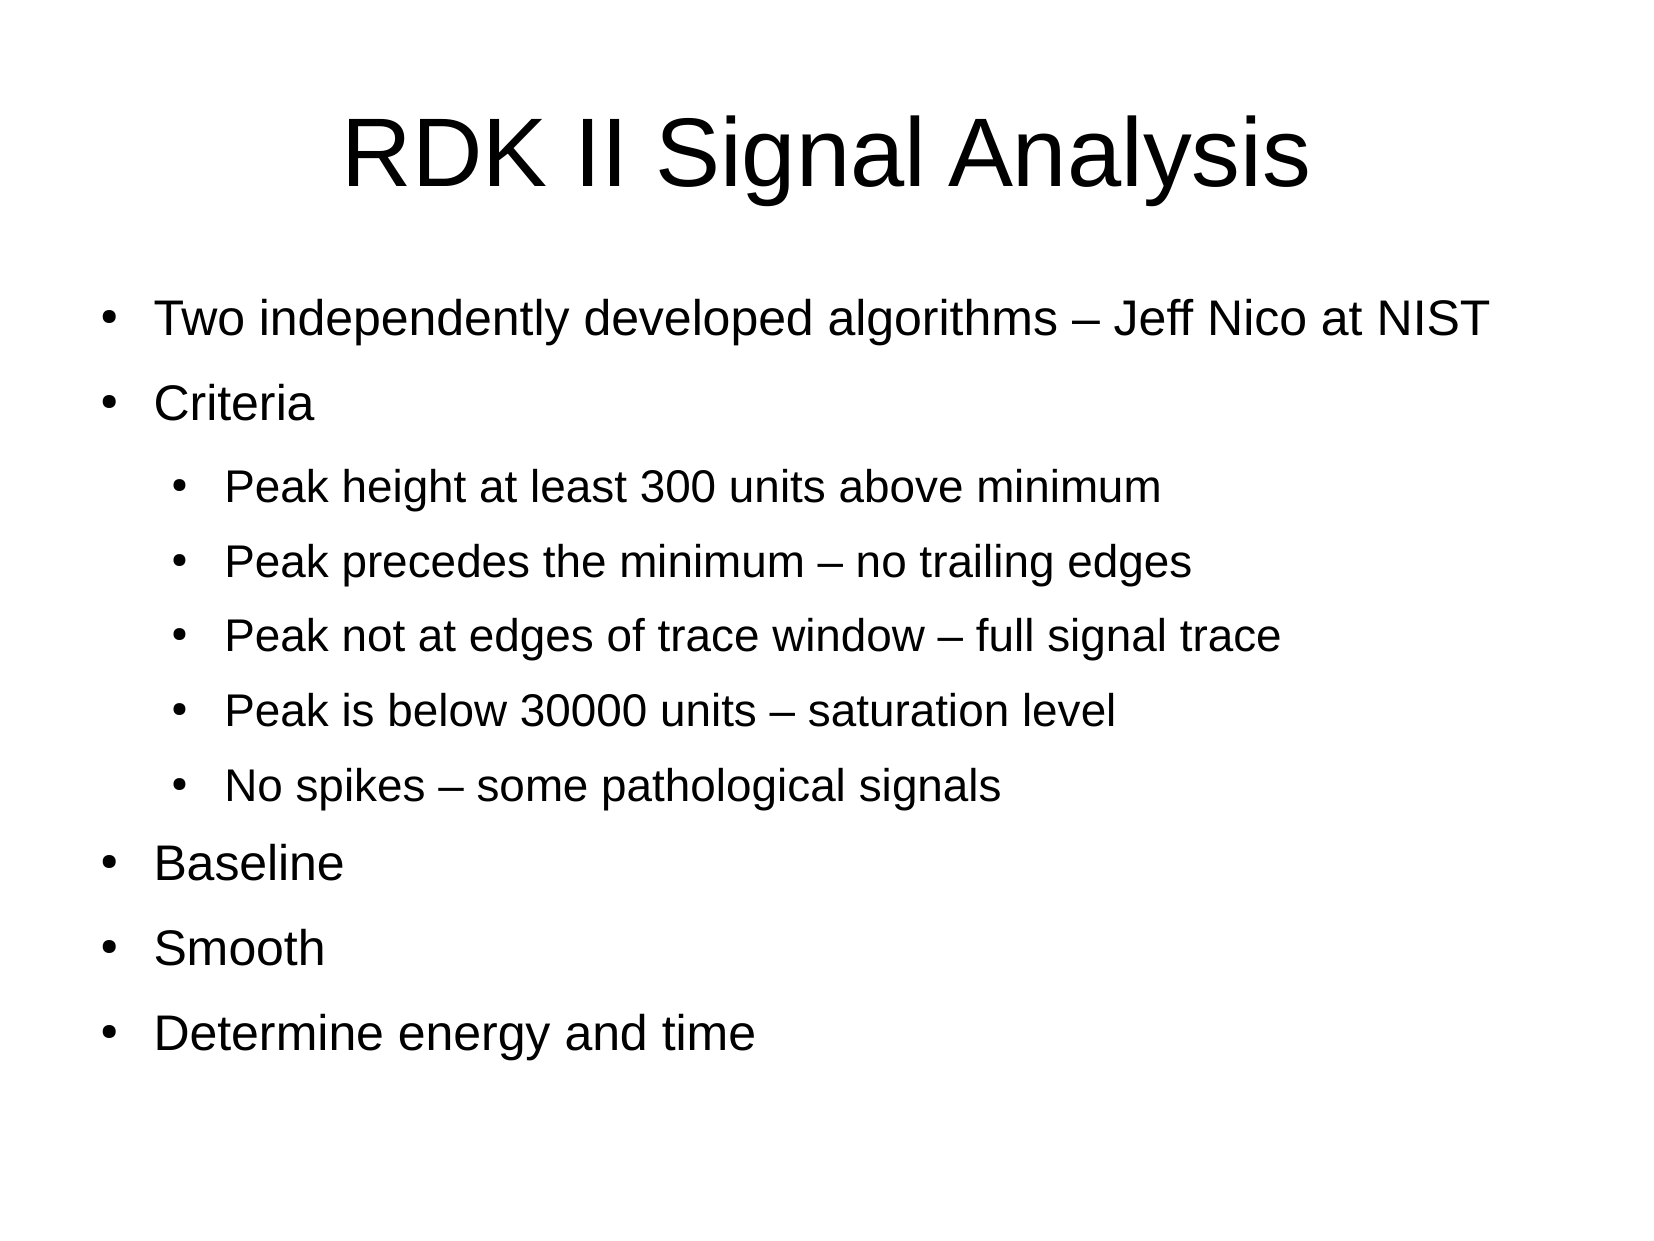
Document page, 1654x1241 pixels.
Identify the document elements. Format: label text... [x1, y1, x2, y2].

title RDK II Signal Analysis [82, 49, 1571, 257]
list Two independently developed algorithms – Jeff Nico at NIST Criteria Peak height at least 300 units above minimum Peak precedes the minimum – no trailing edges Peak not at edges of trace window – full signal trace Peak is below 30000 units – saturation level No spikes – some pathological signals Baseline Smooth Determine energy and time [82, 290, 1571, 1061]
